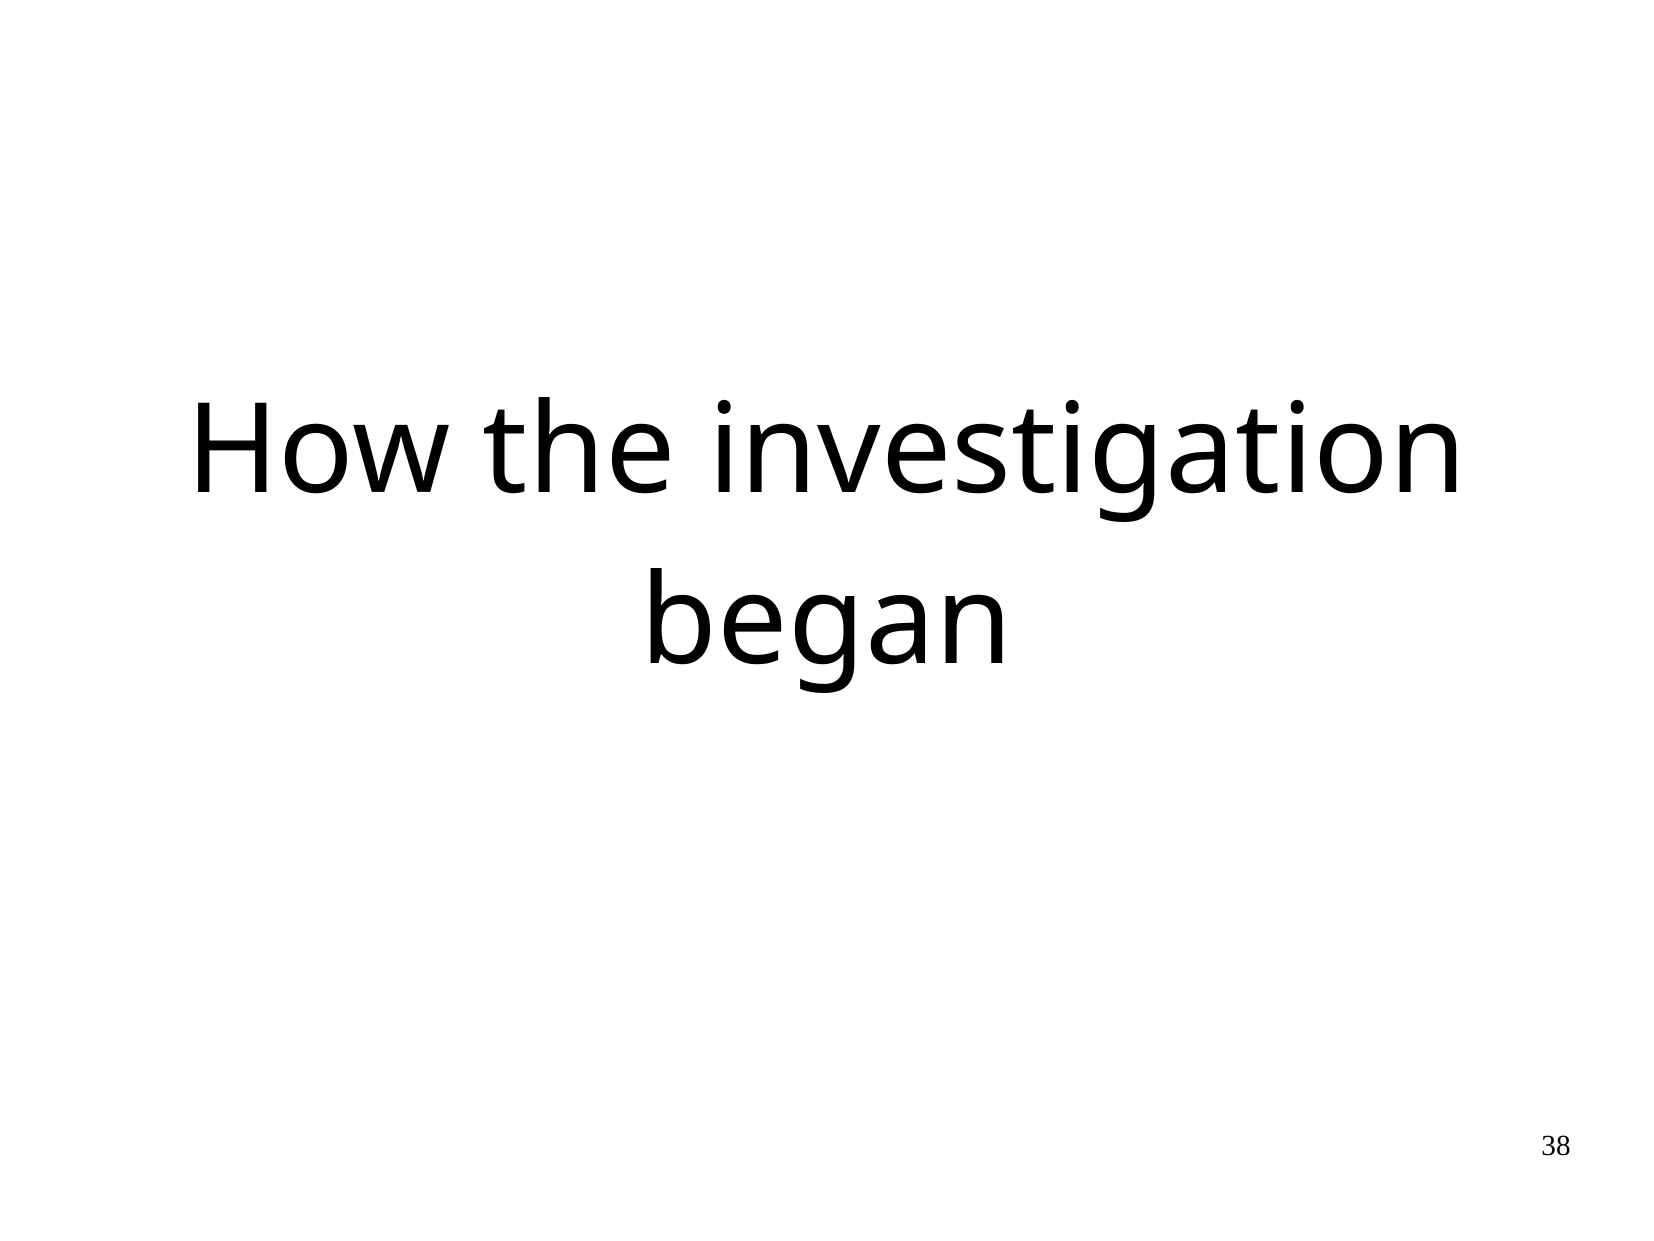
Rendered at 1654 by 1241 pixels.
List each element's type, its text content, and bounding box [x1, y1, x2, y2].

subtitle How the investigation began [82, 49, 1571, 1010]
